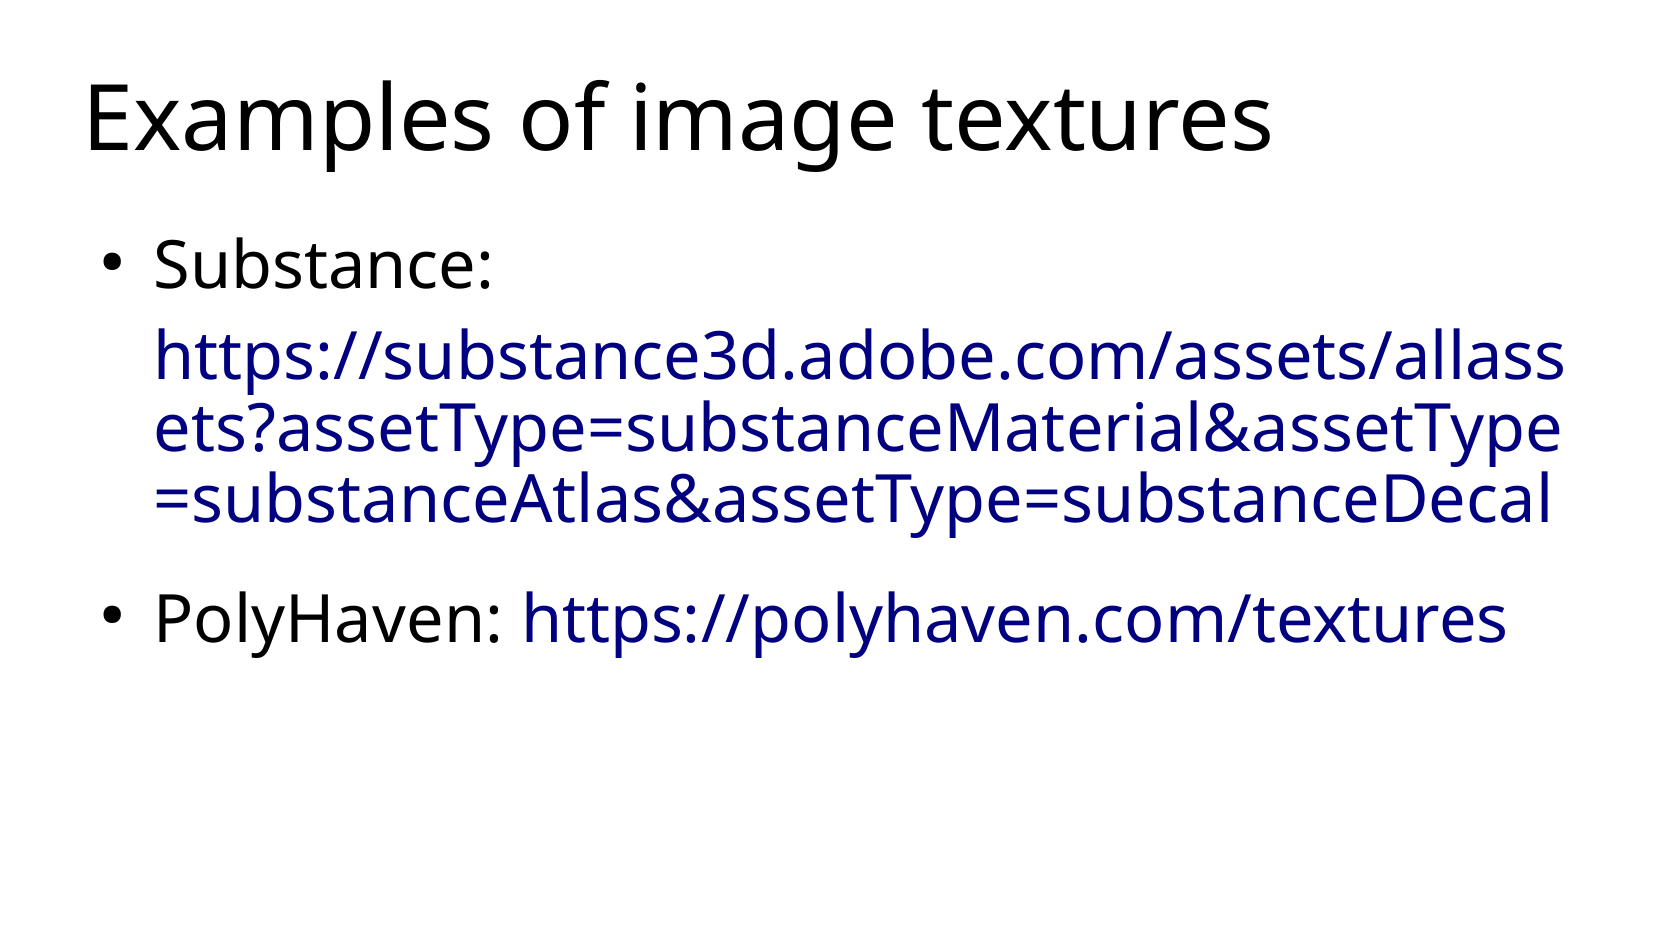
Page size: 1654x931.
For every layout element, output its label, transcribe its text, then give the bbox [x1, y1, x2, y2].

list Substance: https://substance3d.adobe.com/assets/allassets?assetType=substanceMaterial&assetType=substanceAtlas&assetType=substanceDecal PolyHaven: https://polyhaven.com/textures [82, 217, 1571, 758]
title Examples of image textures [82, 37, 1571, 193]
